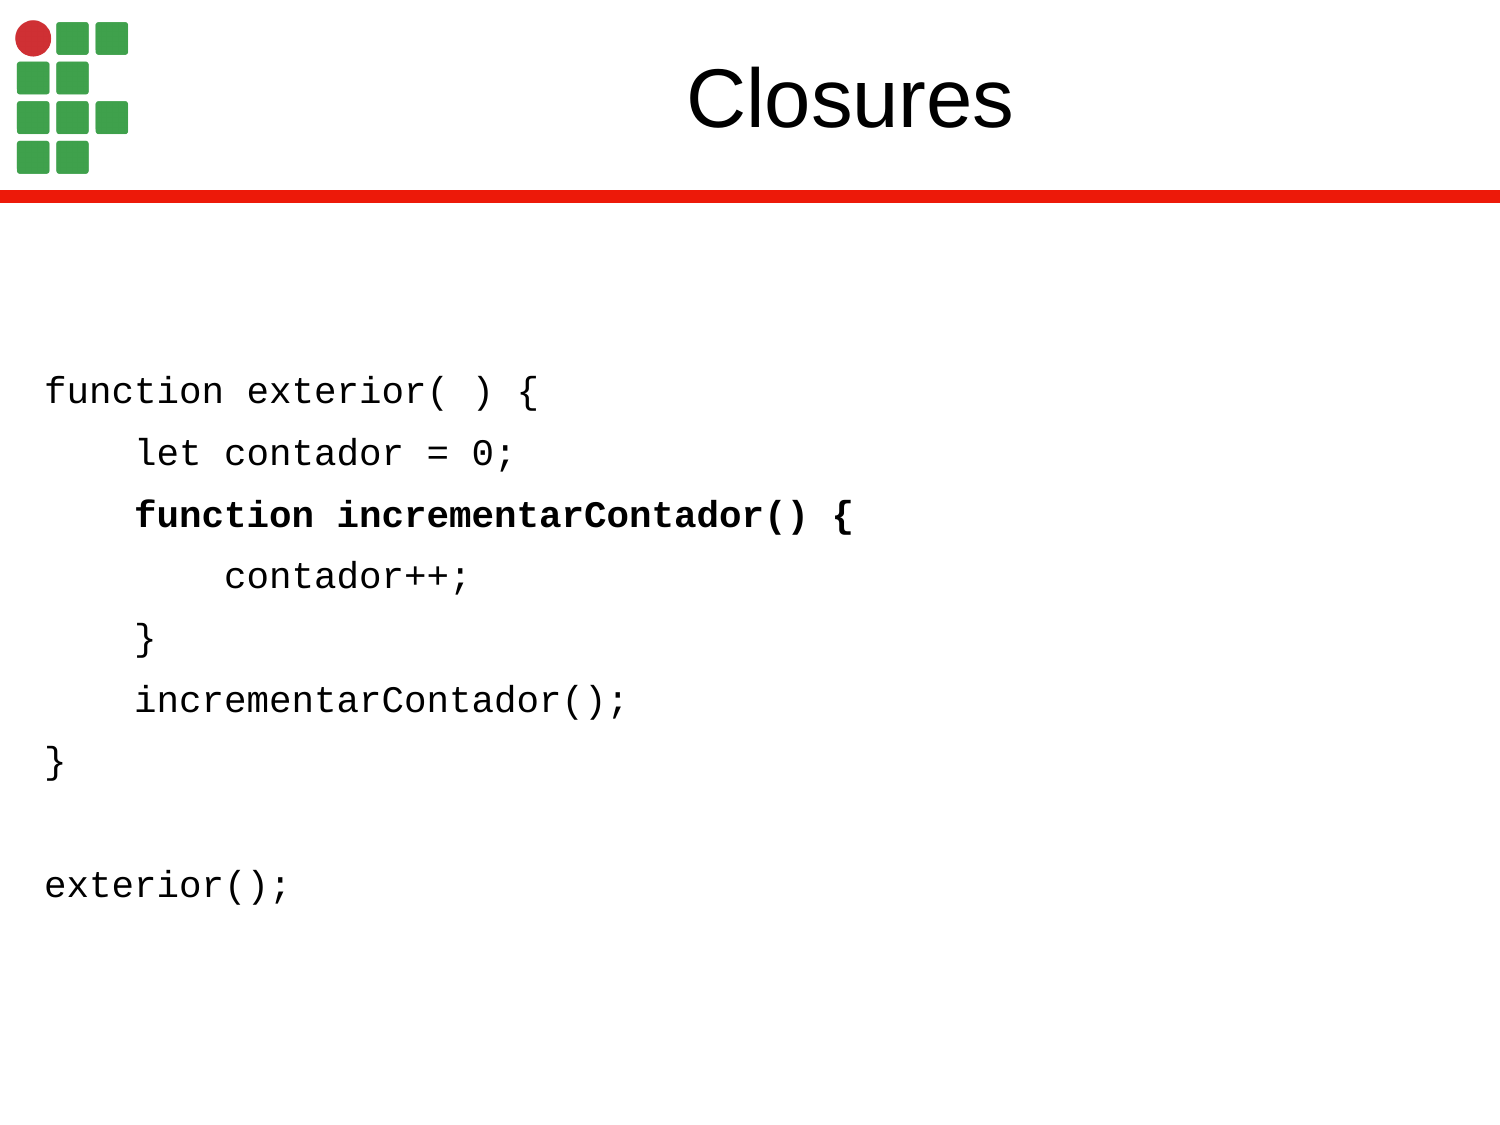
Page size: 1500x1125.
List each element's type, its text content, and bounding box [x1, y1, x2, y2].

picture [14, 16, 130, 178]
title Closures [230, 0, 1471, 202]
list function exterior( ) { let contador = 0; function incrementarContador() { contador++; } incrementarContador(); } exterior(); [29, 207, 1471, 1087]
